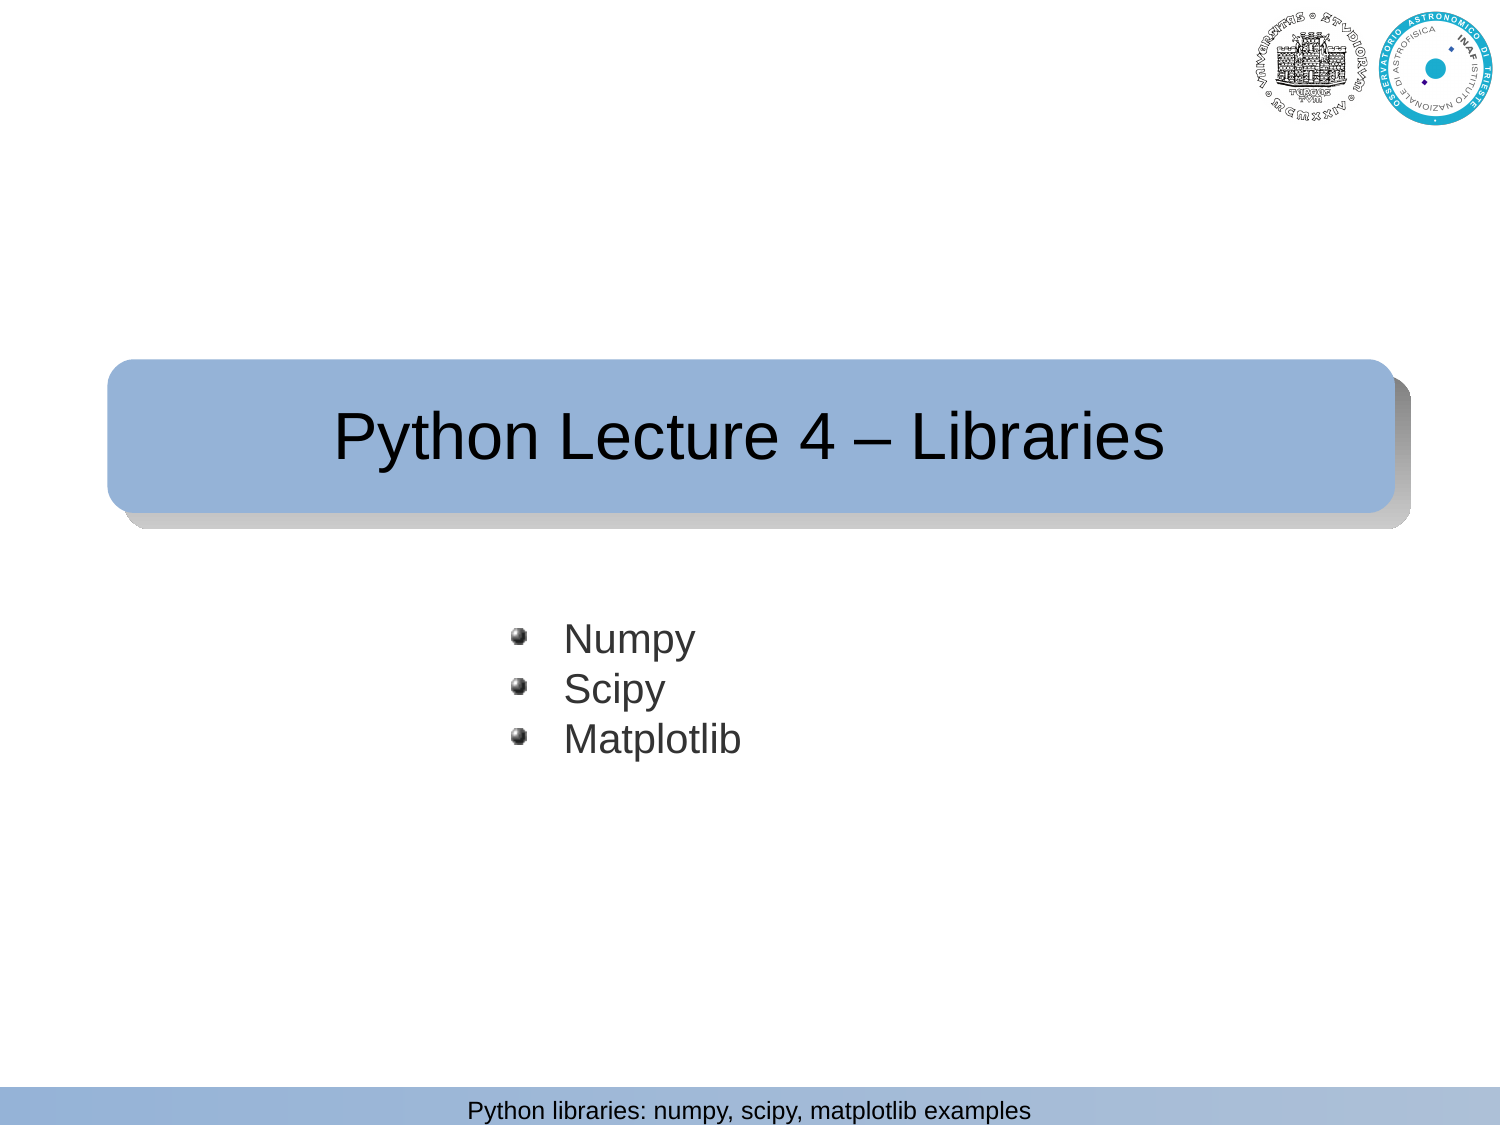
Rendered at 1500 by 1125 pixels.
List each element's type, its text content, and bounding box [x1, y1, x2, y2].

list Numpy Scipy Matplotlib [478, 603, 1175, 978]
text_box Python Lecture 4 – Libraries [112, 373, 1388, 492]
picture [1252, 0, 1500, 149]
